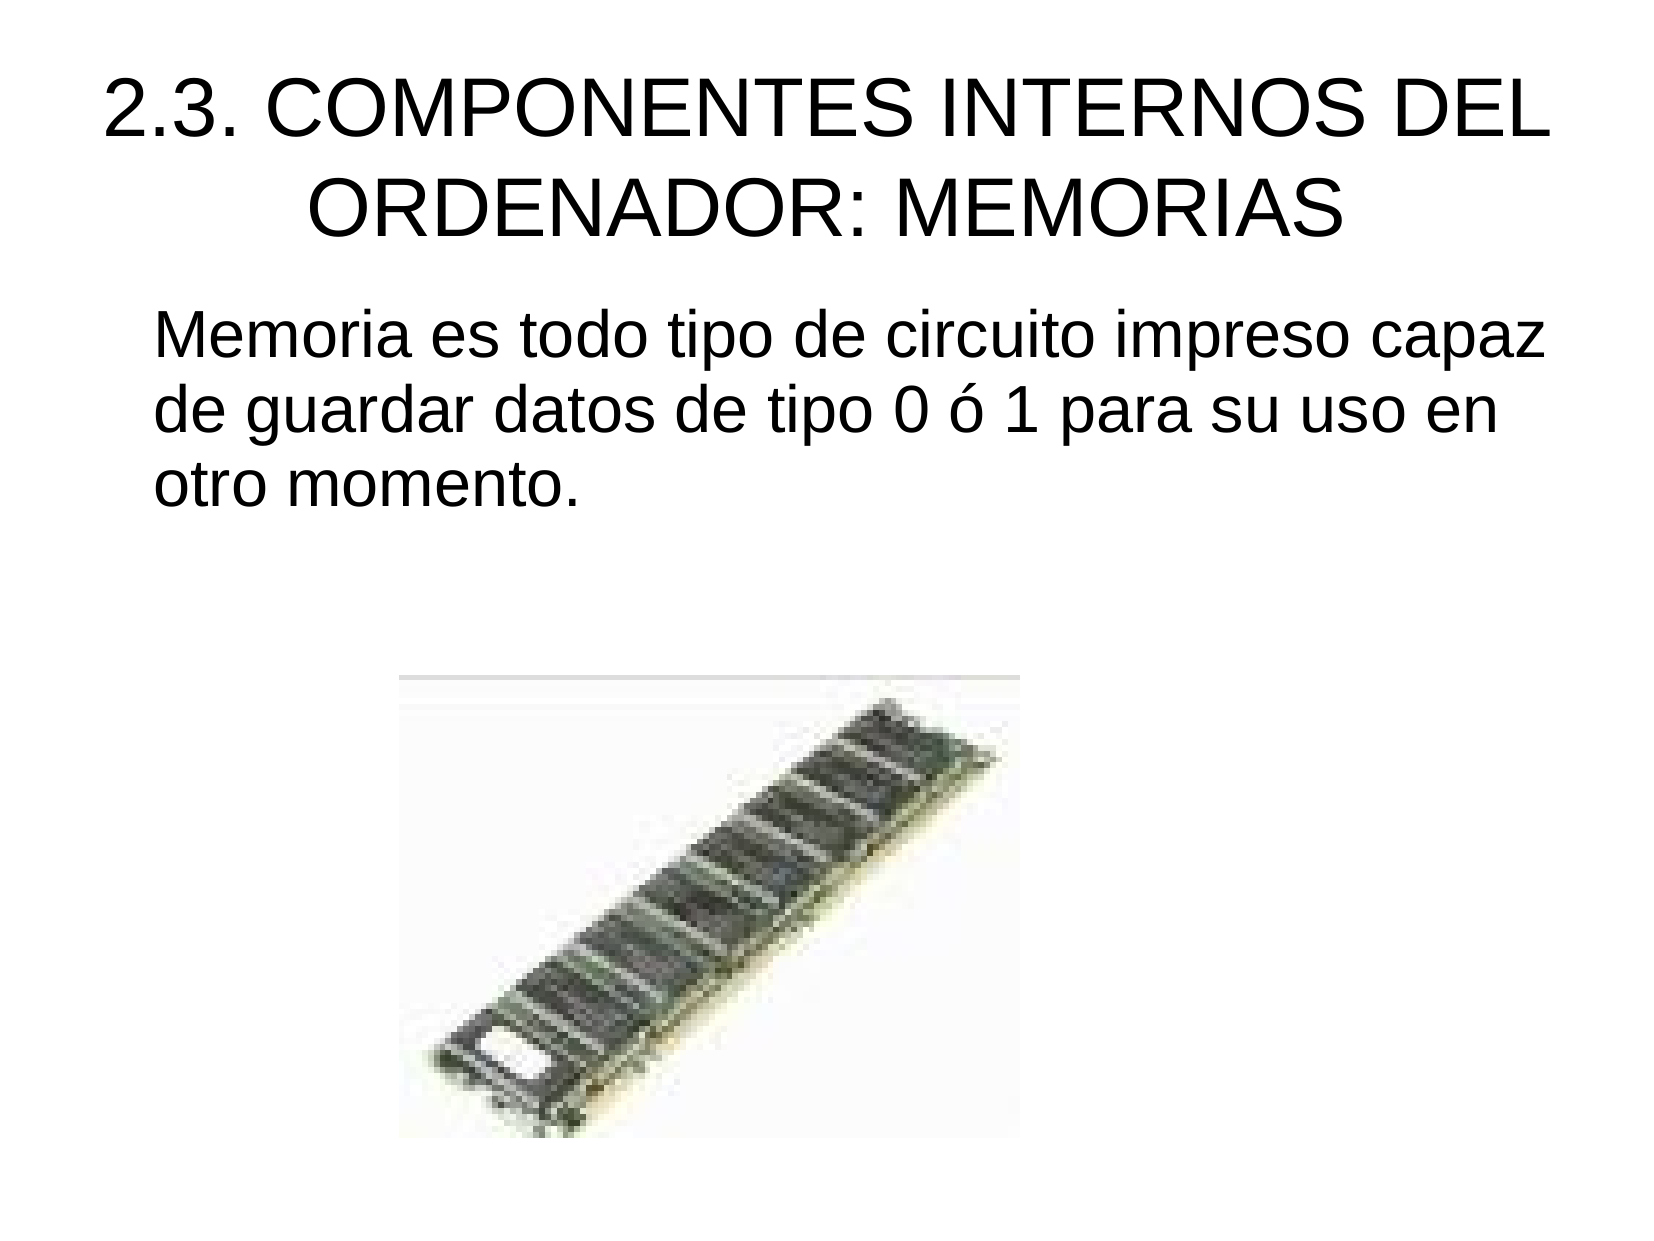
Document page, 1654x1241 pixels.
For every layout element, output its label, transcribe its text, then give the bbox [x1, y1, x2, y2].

title 2.3. COMPONENTES INTERNOS DEL ORDENADOR: MEMORIAS [82, 34, 1571, 272]
picture [399, 675, 1020, 1138]
list Memoria es todo tipo de circuito impreso capaz de guardar datos de tipo 0 ó 1 para su uso en otro momento. [82, 289, 1571, 579]
